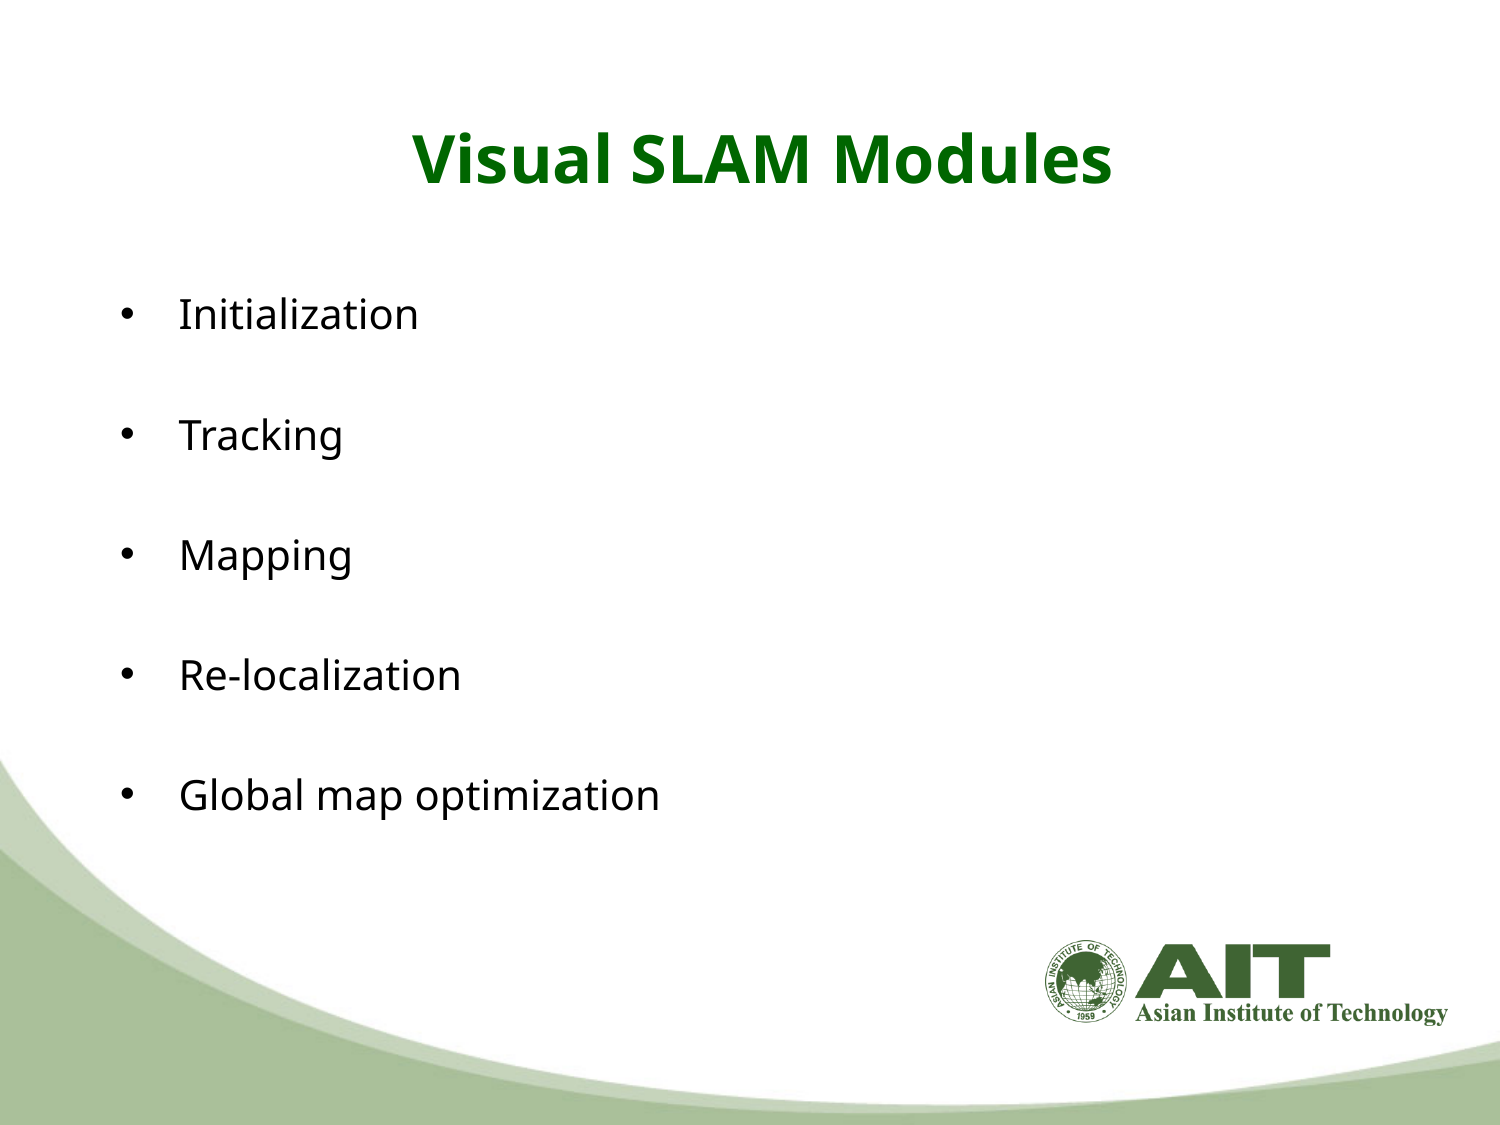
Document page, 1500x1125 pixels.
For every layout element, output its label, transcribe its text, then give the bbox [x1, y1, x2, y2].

list Initialization Tracking Mapping Re-localization Global map optimization [88, 280, 1439, 1024]
picture [0, 0, 1500, 1125]
title Visual SLAM Modules [88, 63, 1439, 251]
